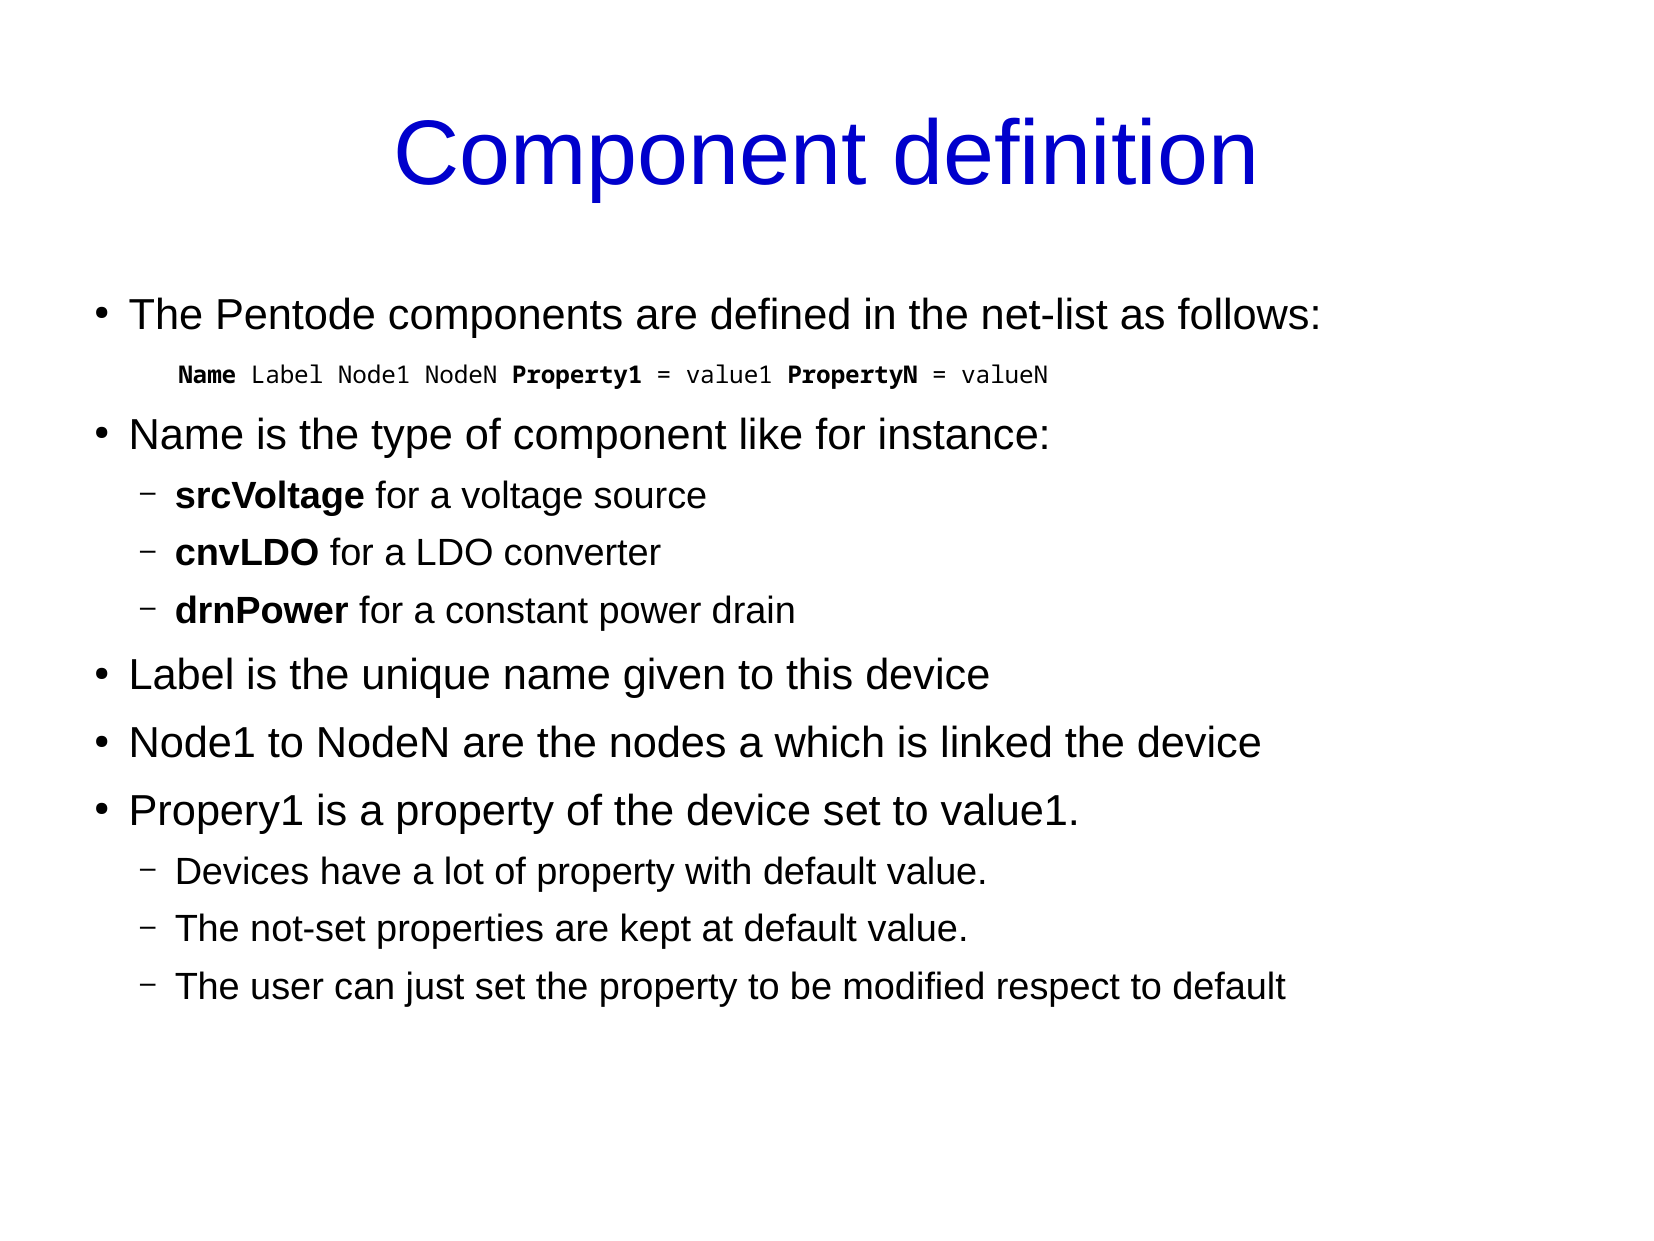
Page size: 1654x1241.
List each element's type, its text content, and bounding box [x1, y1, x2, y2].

title Component definition [82, 49, 1571, 257]
list The Pentode components are defined in the net-list as follows: Name Label Node1 NodeN Property1 = value1 PropertyN = valueN Name is the type of component like for instance: srcVoltage for a voltage source cnvLDO for a LDO converter drnPower for a constant power drain Label is the unique name given to this device Node1 to NodeN are the nodes a which is linked the device Propery1 is a property of the device set to value1. Devices have a lot of property with default value. The not-set properties are kept at default value. The user can just set the property to be modified respect to default [82, 290, 1571, 1010]
